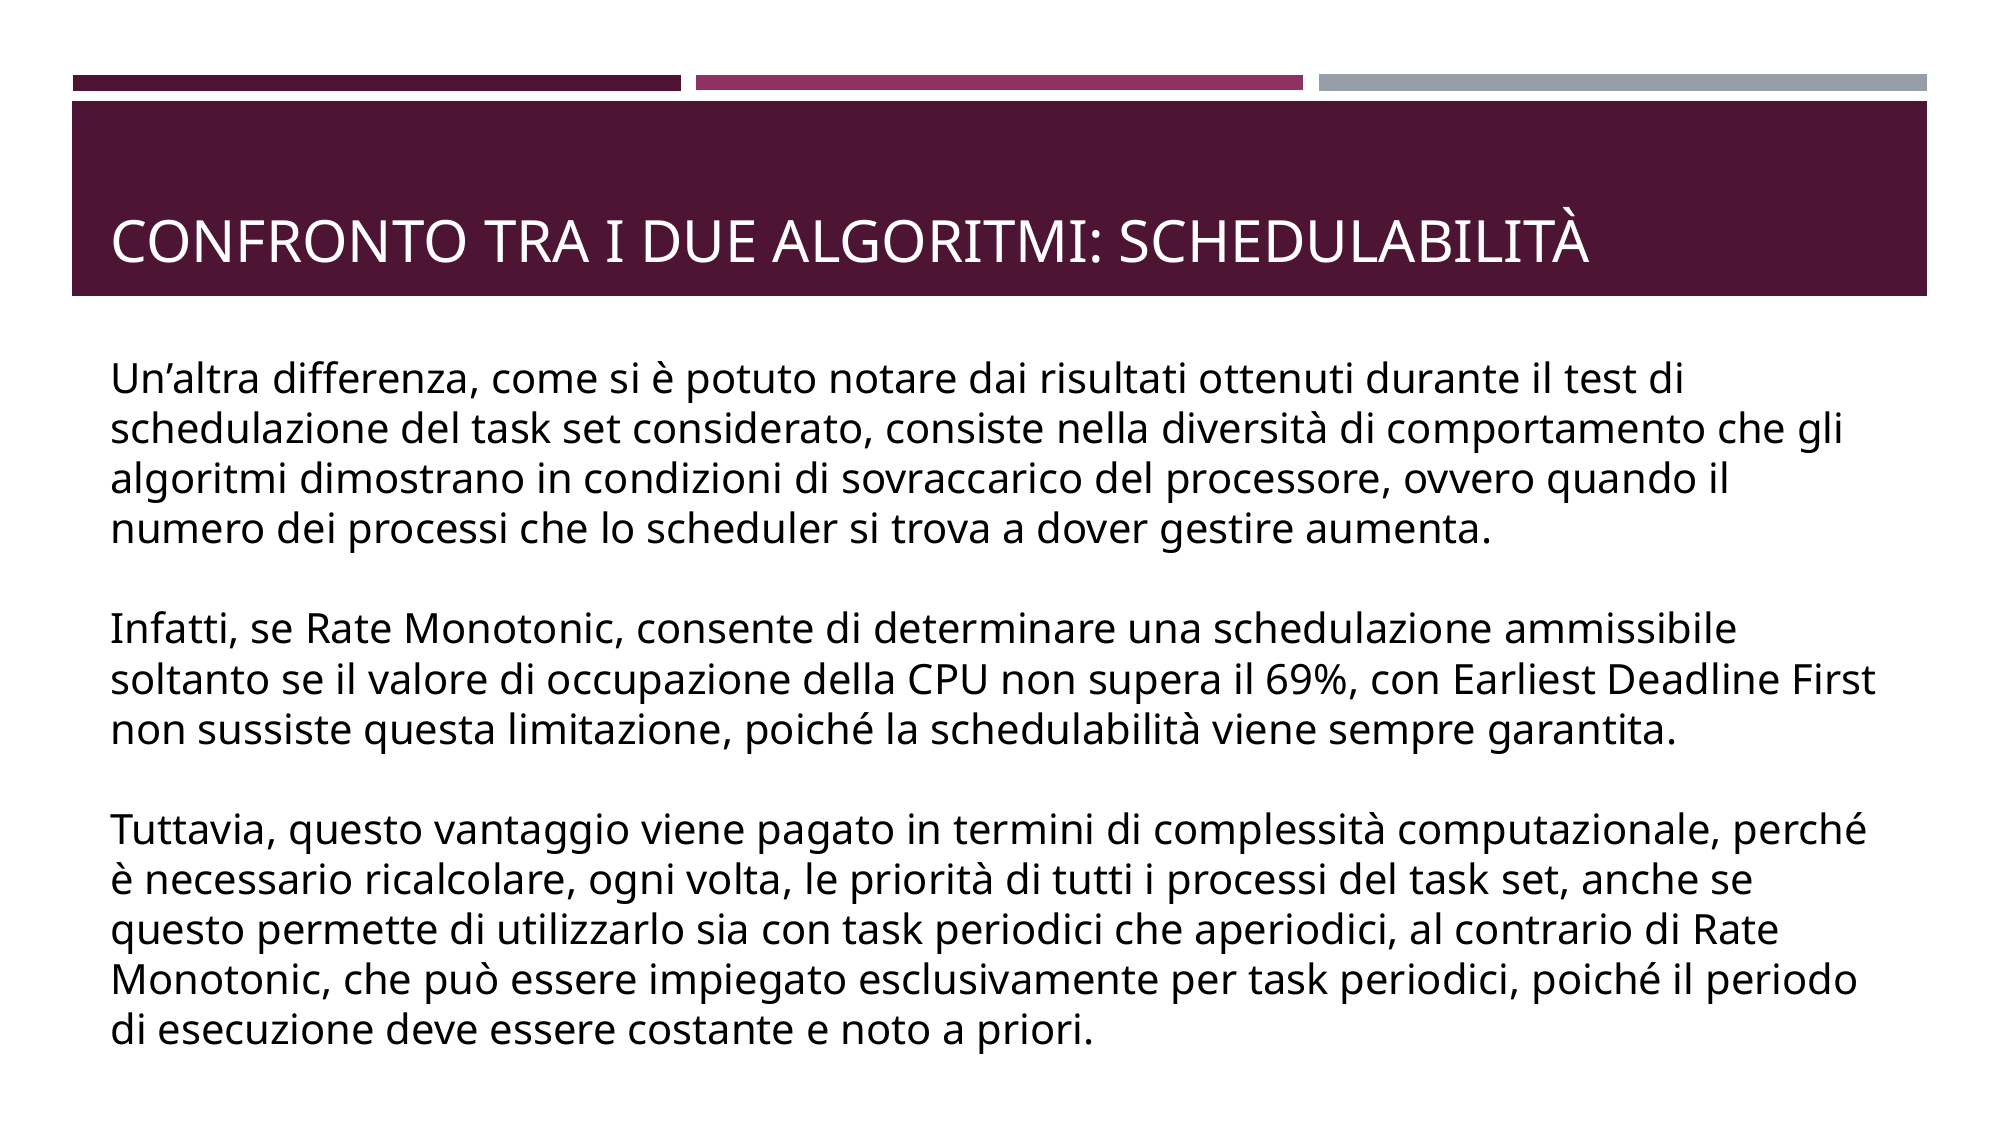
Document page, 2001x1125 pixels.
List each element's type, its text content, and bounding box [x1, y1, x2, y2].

title Confronto tra i due algoritmi: schedulabilità [95, 115, 1905, 282]
text_box Un’altra differenza, come si è potuto notare dai risultati ottenuti durante il test di schedulazione del task set considerato, consiste nella diversità di comportamento che gli algoritmi dimostrano in condizioni di sovraccarico del processore, ovvero quando il numero dei processi che lo scheduler si trova a dover gestire aumenta. Infatti, se Rate Monotonic, consente di determinare una schedulazione ammissibile soltanto se il valore di occupazione della CPU non supera il 69%, con Earliest Deadline First non sussiste questa limitazione, poiché la schedulabilità viene sempre garantita. Tuttavia, questo vantaggio viene pagato in termini di complessità computazionale, perché è necessario ricalcolare, ogni volta, le priorità di tutti i processi del task set, anche se questo permette di utilizzarlo sia con task periodici che aperiodici, al contrario di Rate Monotonic, che può essere impiegato esclusivamente per task periodici, poiché il periodo di esecuzione deve essere costante e noto a priori. [95, 344, 1905, 1067]
